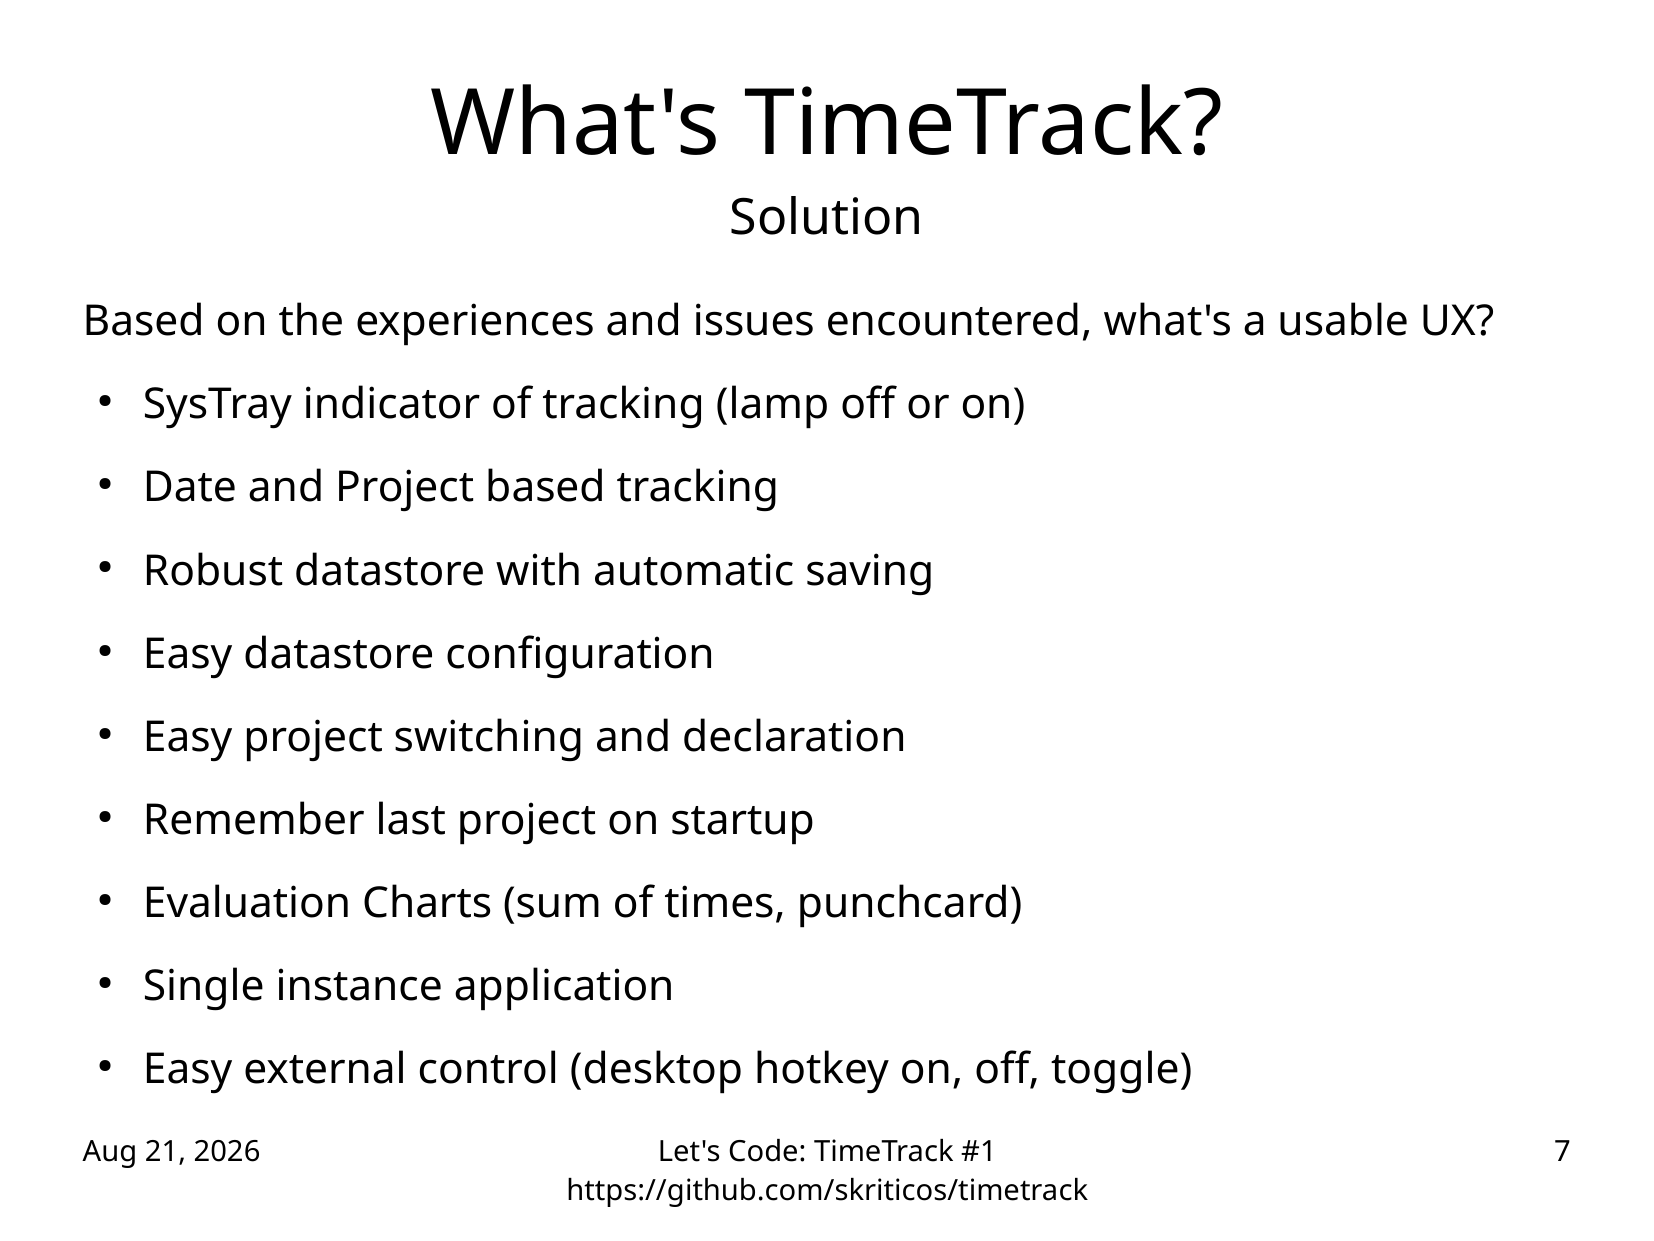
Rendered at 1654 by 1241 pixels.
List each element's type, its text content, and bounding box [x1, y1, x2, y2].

list Based on the experiences and issues encountered, what's a usable UX? SysTray indicator of tracking (lamp off or on) Date and Project based tracking Robust datastore with automatic saving Easy datastore configuration Easy project switching and declaration Remember last project on startup Evaluation Charts (sum of times, punchcard) Single instance application Easy external control (desktop hotkey on, off, toggle) [82, 290, 1571, 1098]
title What's TimeTrack? Solution [82, 49, 1571, 257]
